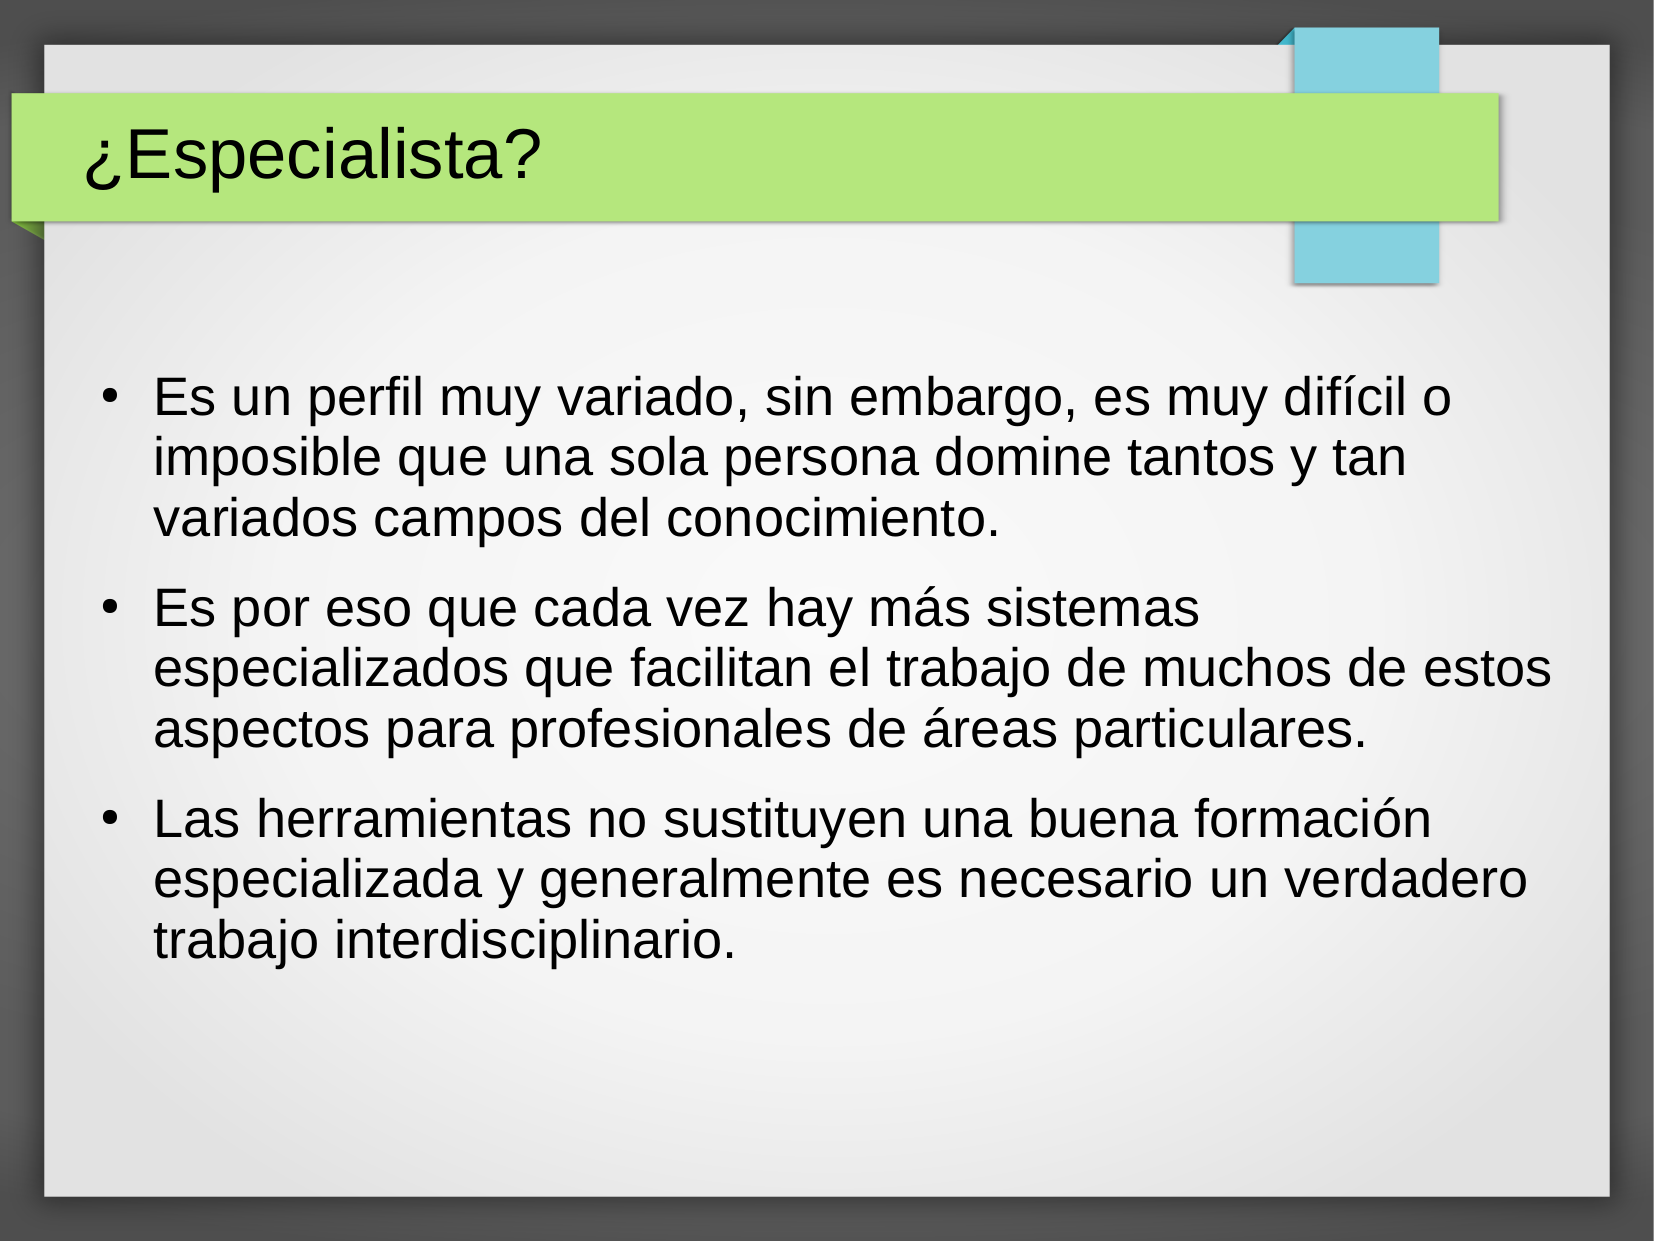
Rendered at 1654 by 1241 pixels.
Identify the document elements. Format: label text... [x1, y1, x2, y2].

title ¿Especialista? [82, 94, 1264, 213]
list Es un perfil muy variado, sin embargo, es muy difícil o imposible que una sola persona domine tantos y tan variados campos del conocimiento. Es por eso que cada vez hay más sistemas especializados que facilitan el trabajo de muchos de estos aspectos para profesionales de áreas particulares. Las herramientas no sustituyen una buena formación especializada y generalmente es necesario un verdadero trabajo interdisciplinario. [82, 366, 1571, 1006]
picture [0, 0, 1654, 1241]
